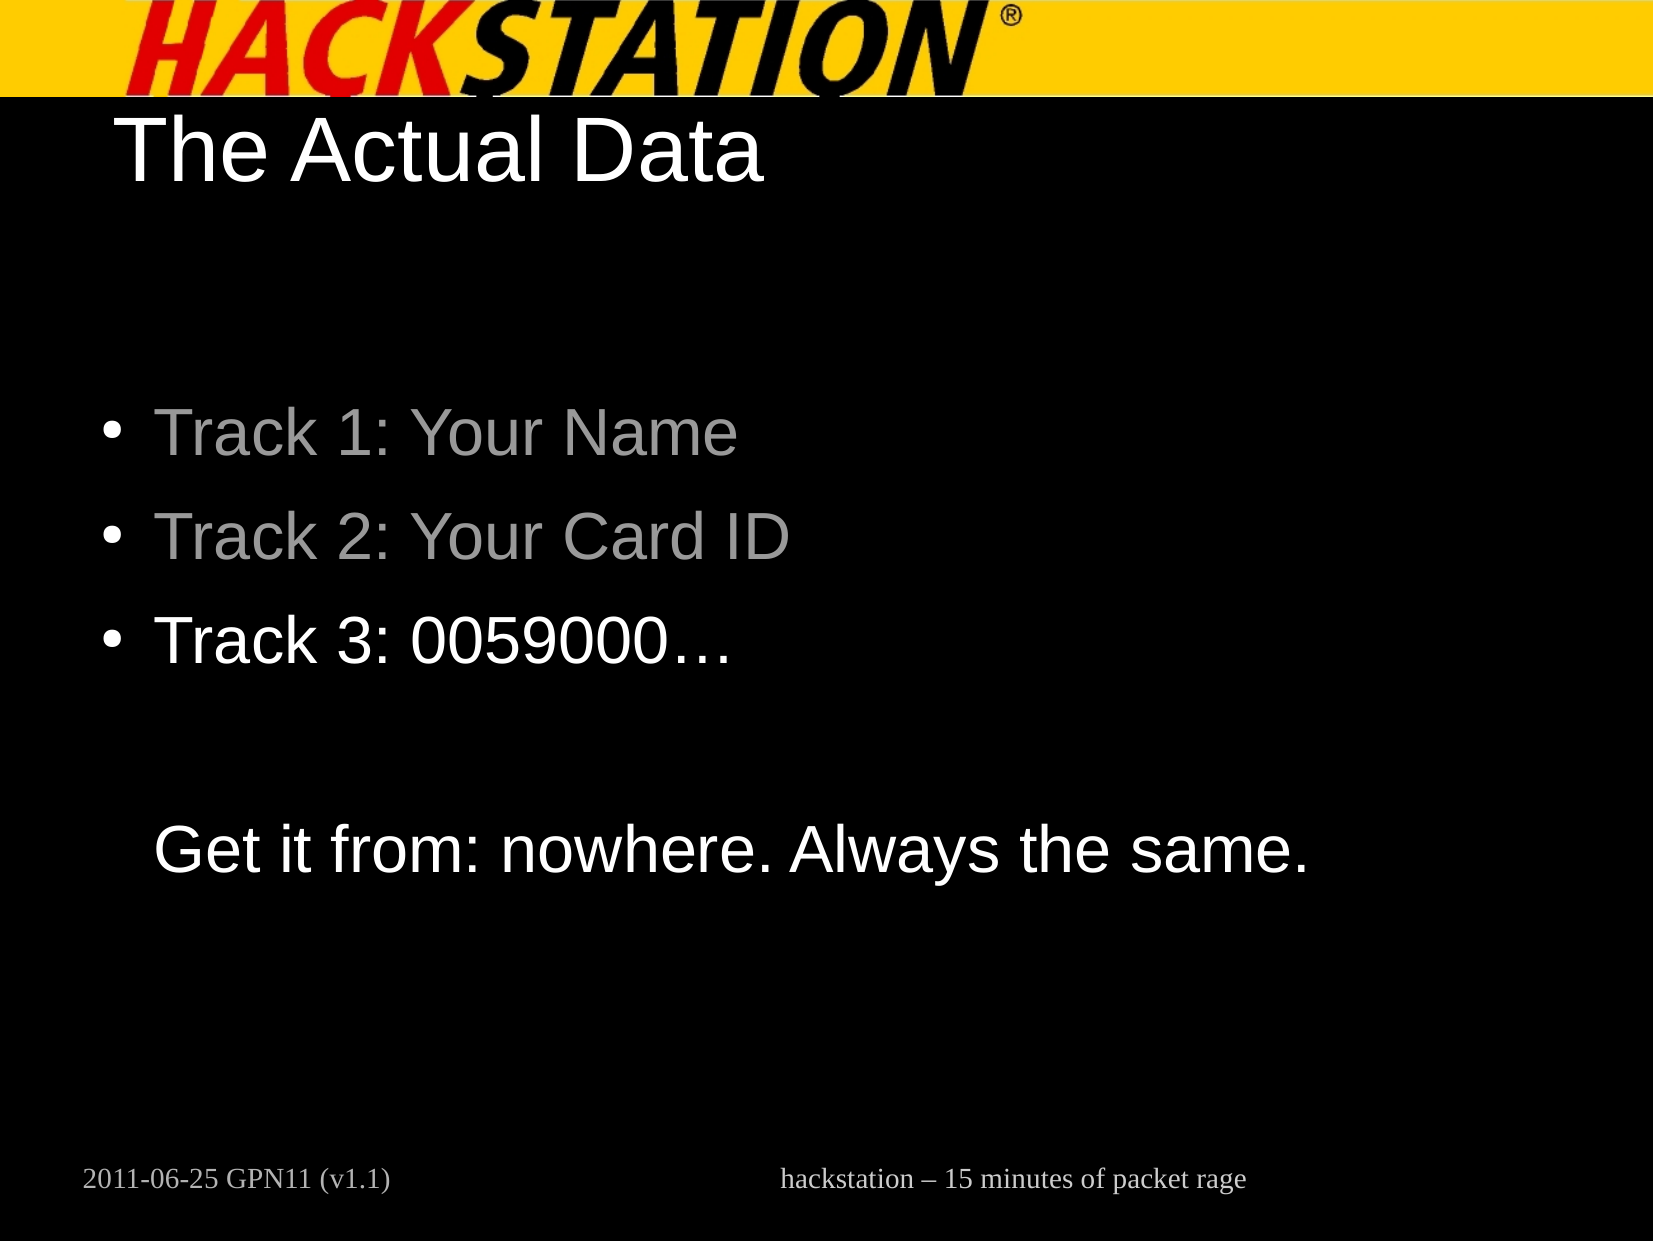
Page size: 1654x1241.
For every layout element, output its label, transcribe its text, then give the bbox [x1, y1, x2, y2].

list Track 1: Your Name Track 2: Your Card ID Track 3: 0059000… Get it from: nowhere. Always the same. [82, 290, 1571, 1109]
title The Actual Data [112, 75, 1571, 226]
picture [0, 0, 1653, 97]
